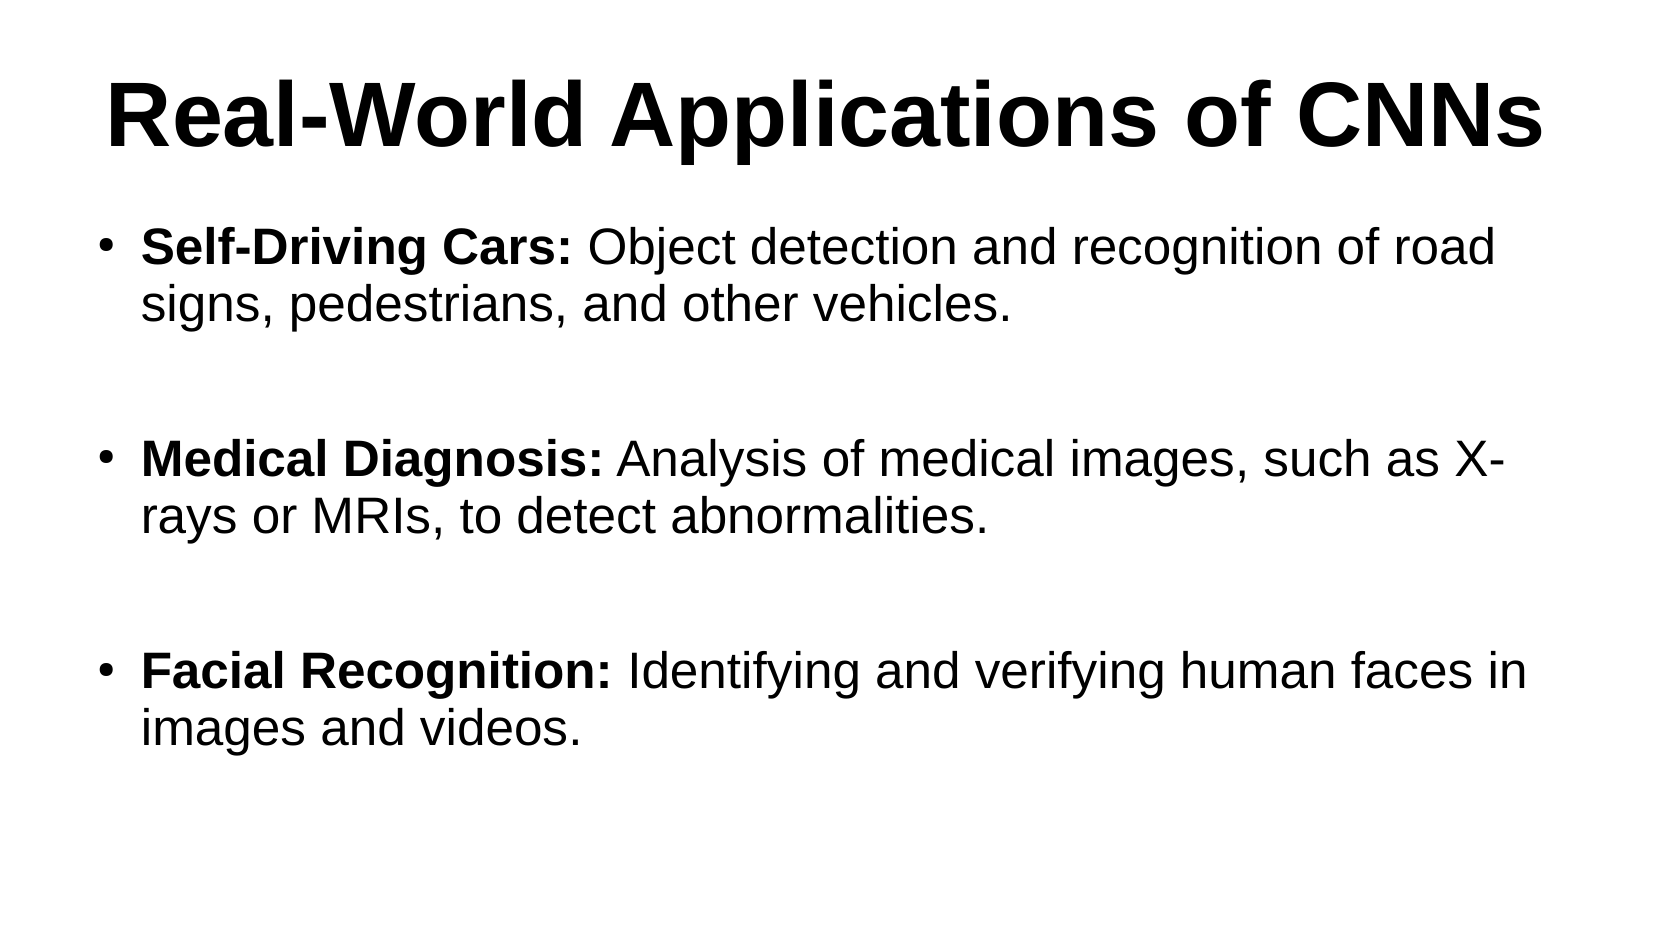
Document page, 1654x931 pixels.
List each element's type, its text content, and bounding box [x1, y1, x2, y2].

list Self-Driving Cars: Object detection and recognition of road signs, pedestrians, and other vehicles. Medical Diagnosis: Analysis of medical images, such as X-rays or MRIs, to detect abnormalities. Facial Recognition: Identifying and verifying human faces in images and videos. [82, 217, 1571, 758]
title Real-World Applications of CNNs [82, 37, 1571, 193]
